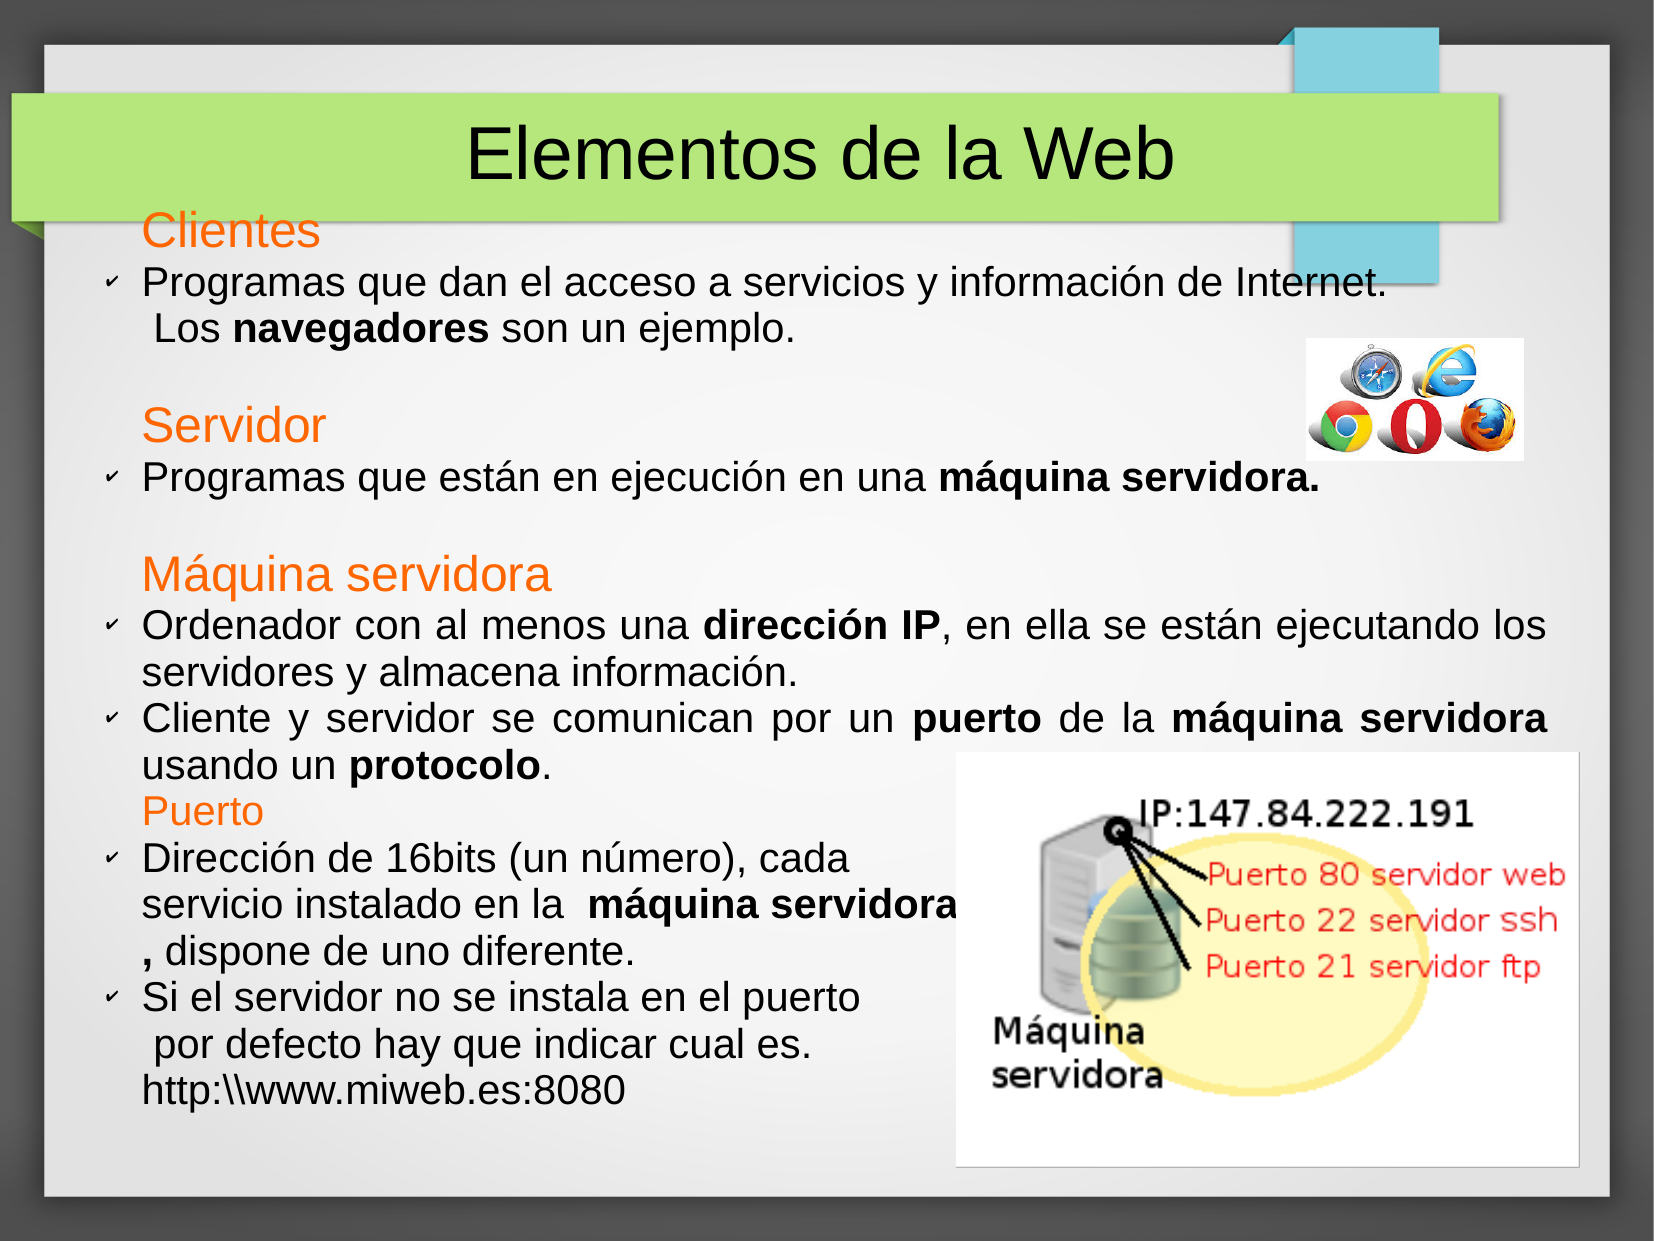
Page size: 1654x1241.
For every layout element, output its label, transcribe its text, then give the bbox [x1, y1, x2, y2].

title Elementos de la Web [82, 94, 1560, 213]
subtitle Clientes Programas que dan el acceso a servicios y información de Internet. Los navegadores son un ejemplo. Servidor Programas que están en ejecución en una máquina servidora. Máquina servidora Ordenador con al menos una dirección IP, en ella se están ejecutando los servidores y almacena información. Cliente y servidor se comunican por un puerto de la máquina servidora usando un protocolo. Puerto Dirección de 16bits (un número), cada servicio instalado en la máquina servidora , dispone de uno diferente. Si el servidor no se instala en el puerto por defecto hay que indicar cual es. http:\\www.miweb.es:8080 [106, 202, 1548, 1240]
picture [0, 0, 1654, 1241]
